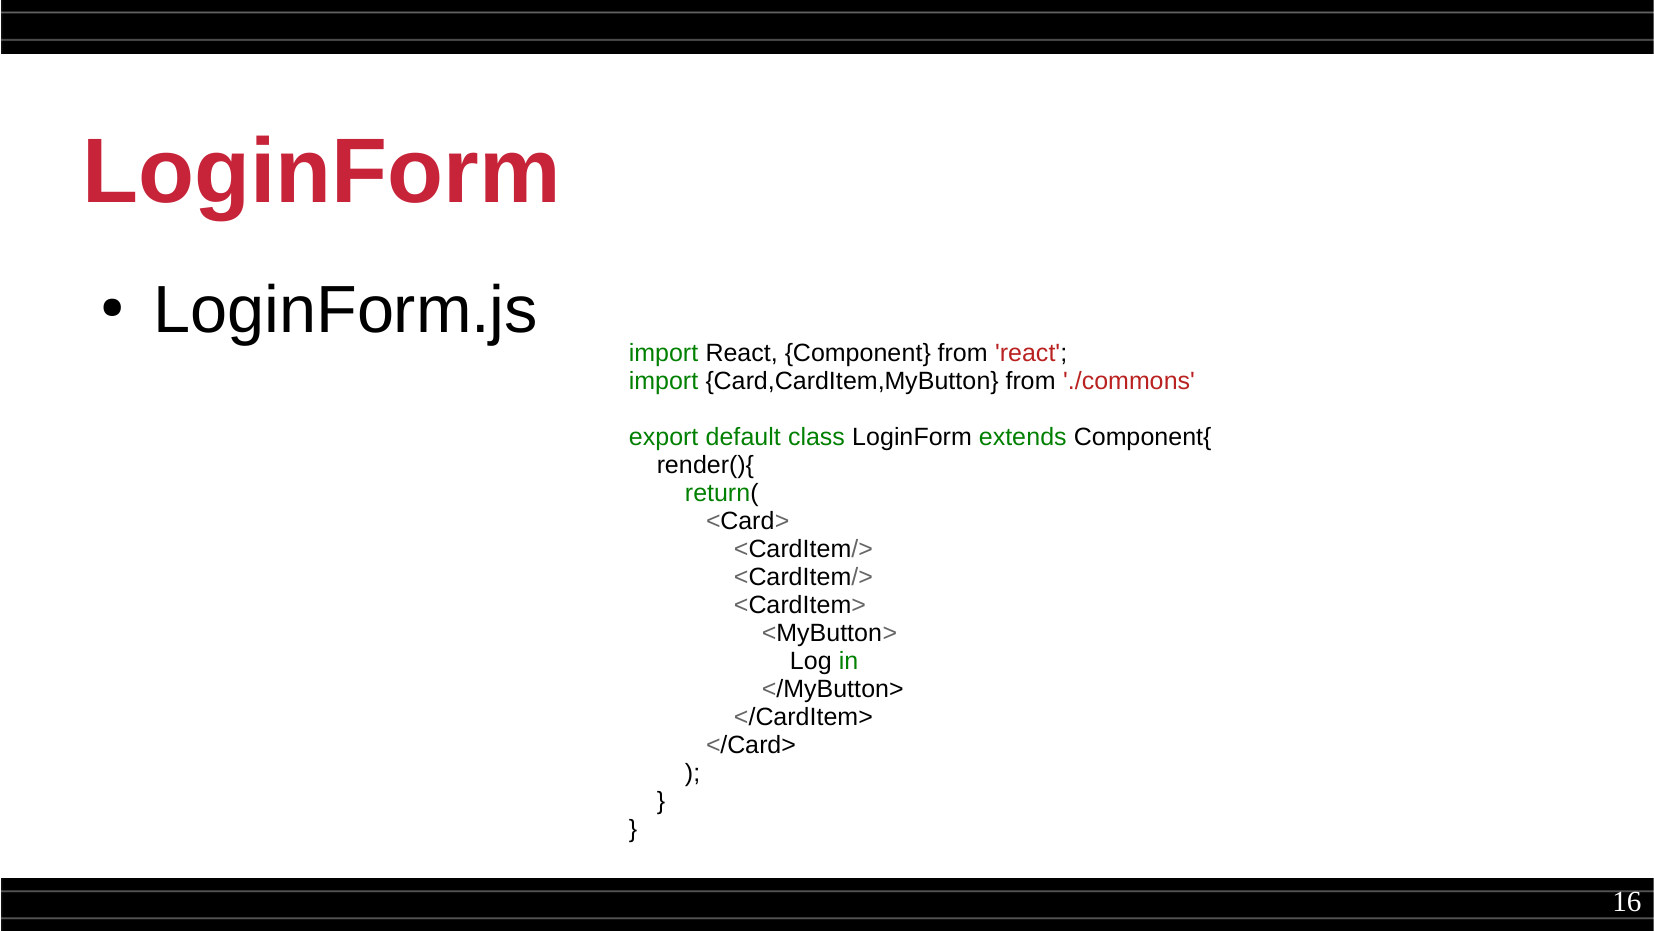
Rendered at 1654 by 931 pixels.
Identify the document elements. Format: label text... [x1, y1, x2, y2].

title LoginForm [82, 92, 1571, 249]
text_box import React, {Component} from 'react'; import {Card,CardItem,MyButton} from './commons' export default class LoginForm extends Component{ render(){ return( <Card> <CardItem/> <CardItem/> <CardItem> <MyButton> Log in </MyButton> </CardItem> </Card> ); } } [614, 331, 1406, 851]
list LoginForm.js [82, 271, 1571, 758]
picture [1, 0, 1654, 54]
picture [1, 878, 1654, 931]
